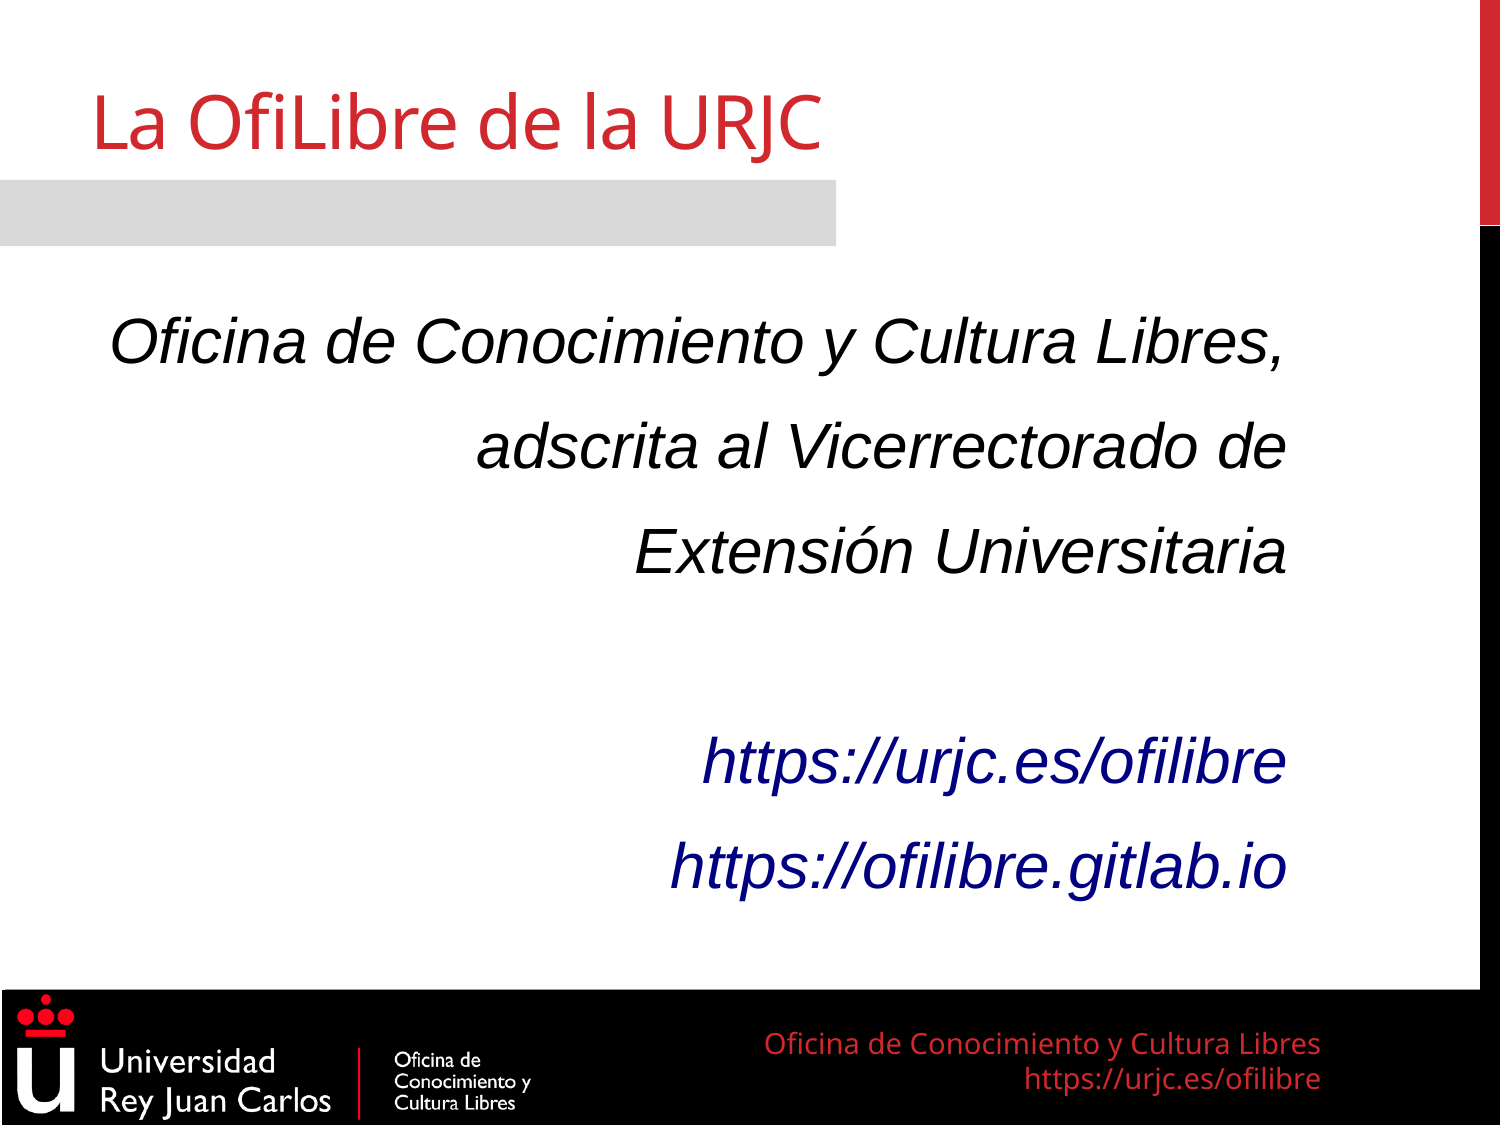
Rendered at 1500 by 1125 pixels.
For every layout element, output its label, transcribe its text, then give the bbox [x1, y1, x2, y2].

title [75, 15, 1425, 172]
text_box La OfiLibre de la URJC [0, 24, 1326, 172]
picture [17, 994, 531, 1120]
list Oficina de Conocimiento y Cultura Libres, adscrita al Vicerrectorado de Extensión Universitaria https://urjc.es/ofilibre https://ofilibre.gitlab.io [94, 292, 1412, 912]
